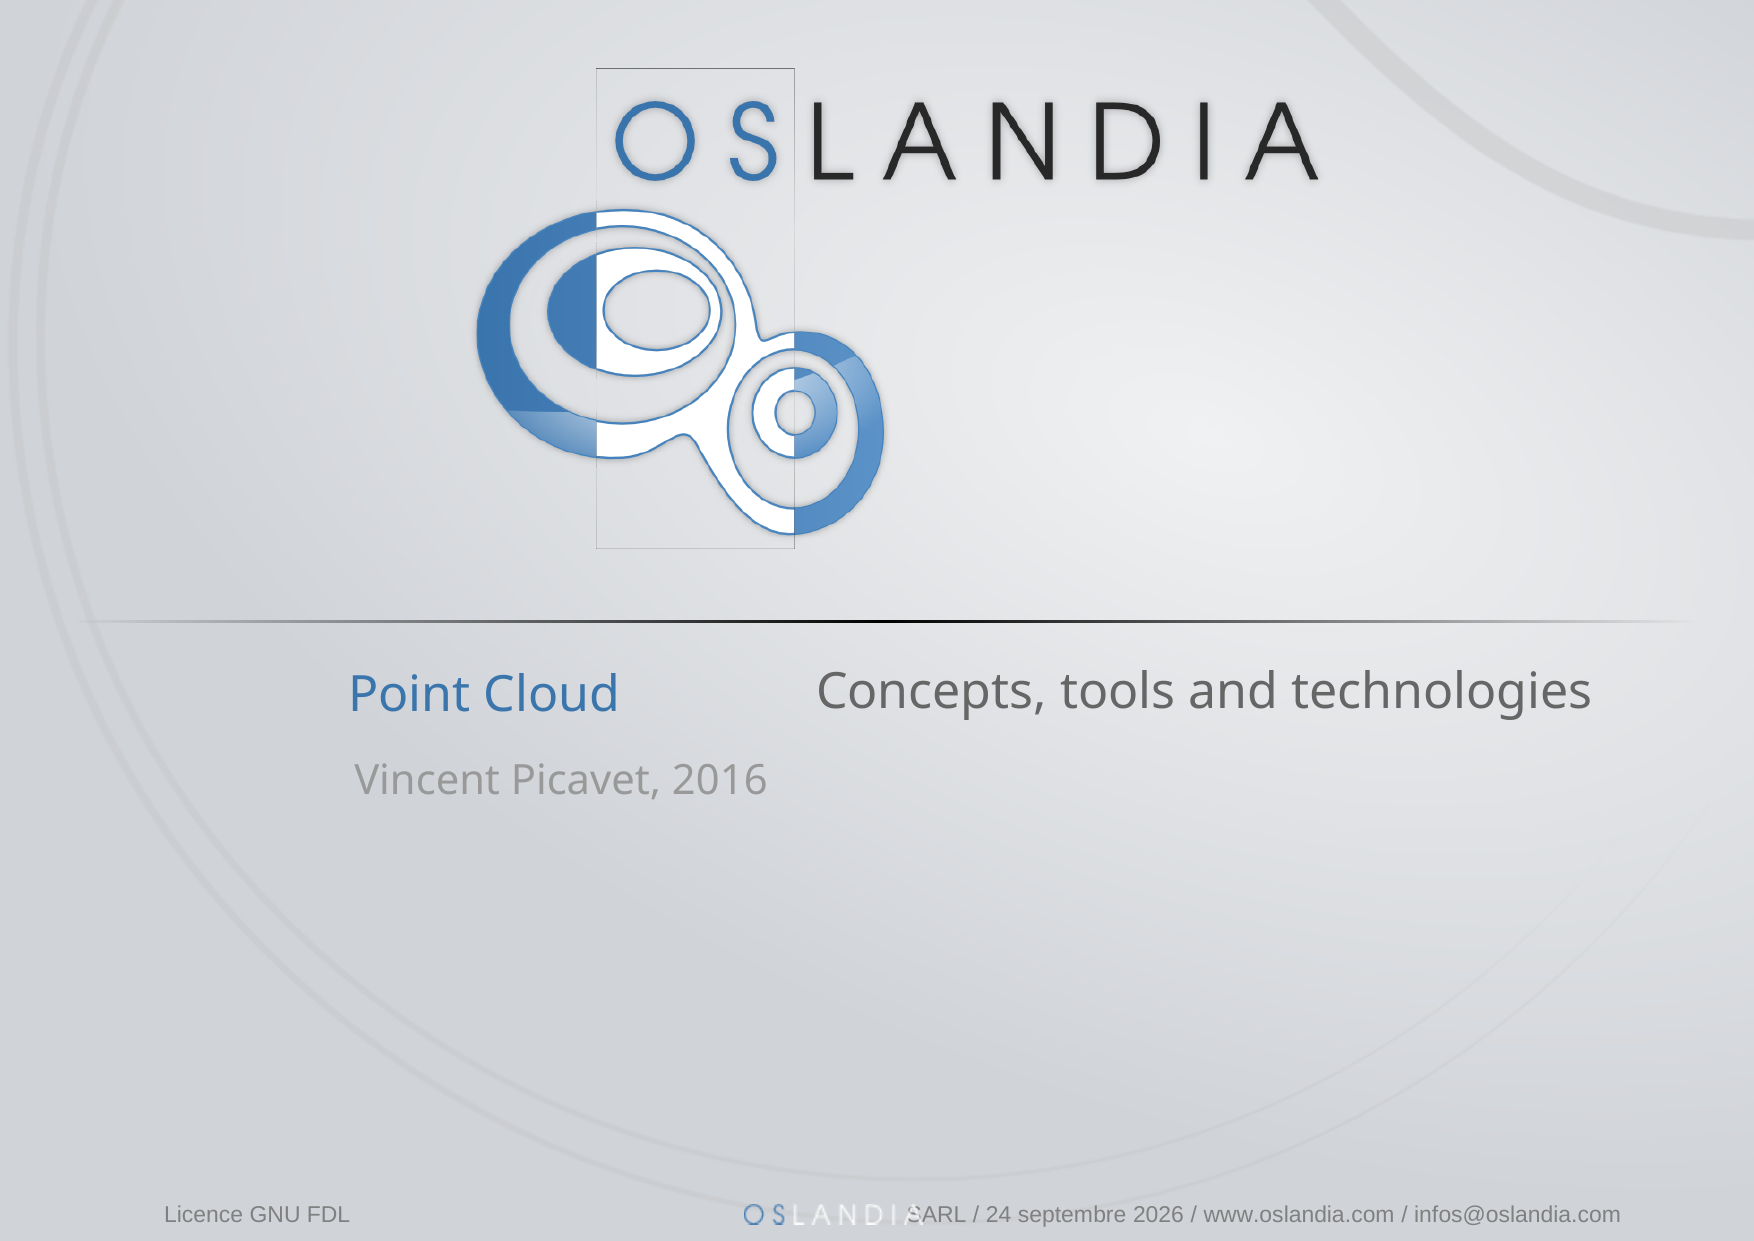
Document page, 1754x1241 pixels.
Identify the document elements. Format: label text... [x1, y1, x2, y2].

list Vincent Picavet, 2016 [354, 749, 1716, 815]
title Concepts, tools and technologies [803, 628, 1754, 751]
title Point Cloud [348, 633, 803, 751]
picture [0, 0, 1754, 1241]
